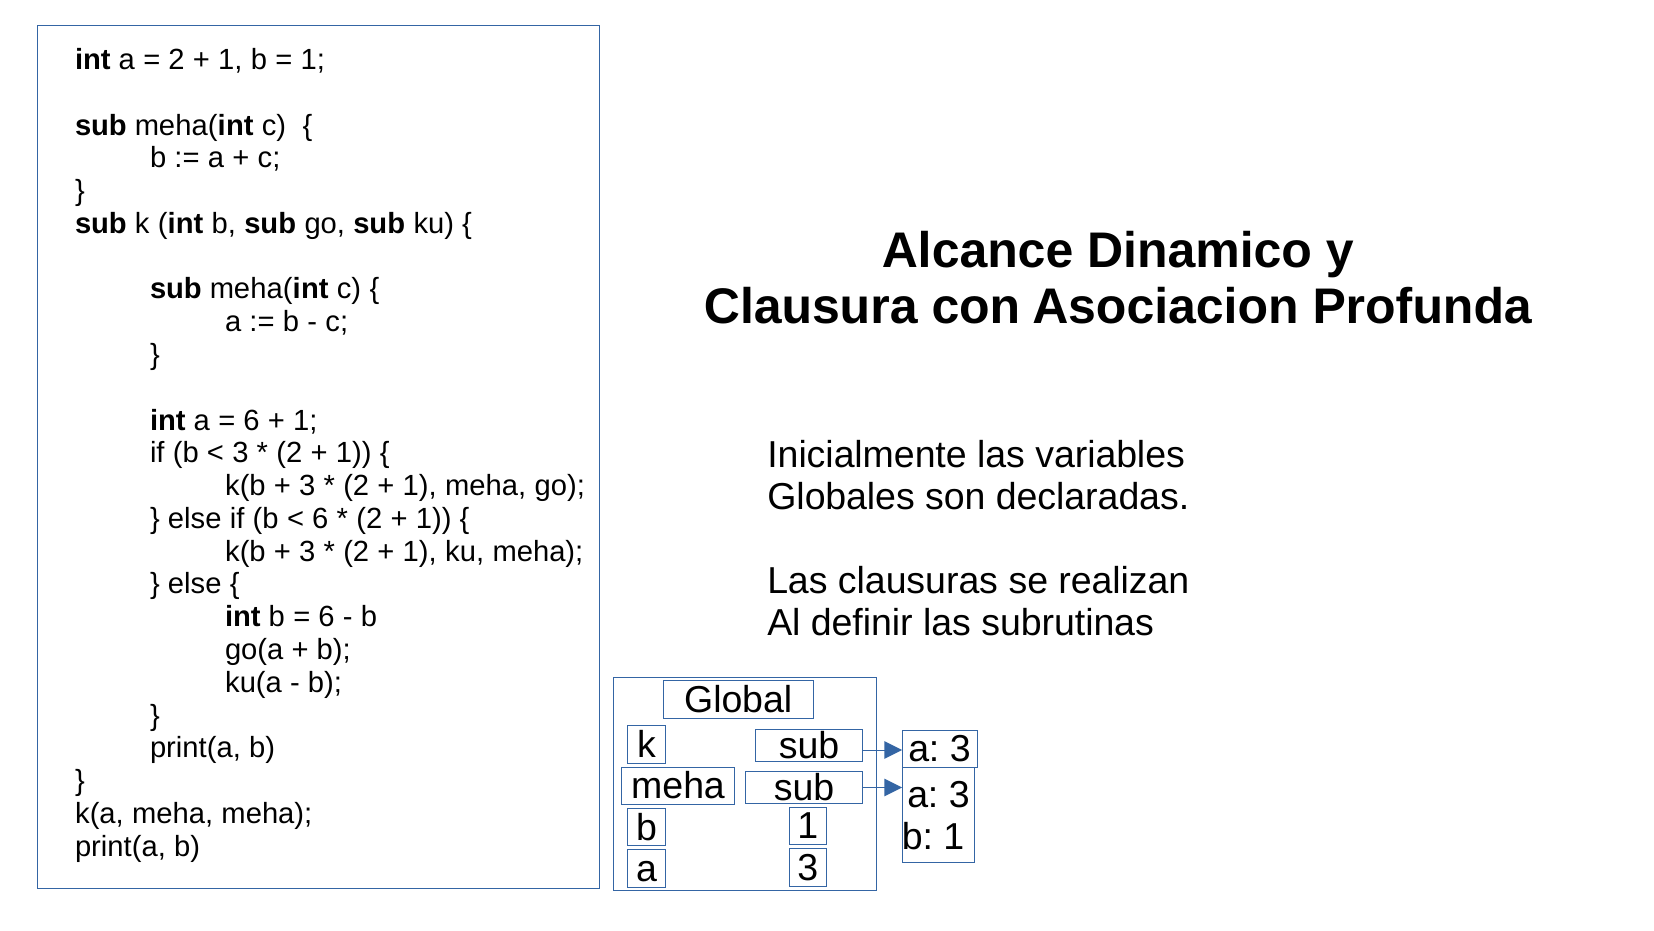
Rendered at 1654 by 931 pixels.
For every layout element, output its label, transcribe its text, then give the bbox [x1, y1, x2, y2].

text_box Alcance Dinamico y Clausura con Asociacion Profunda [689, 215, 1548, 342]
text_box a: 3 b: 1 [902, 767, 975, 863]
subtitle int a = 2 + 1, b = 1; sub meha(int c) { b := a + c; } sub k (int b, sub go, sub ku) { sub meha(int c) { a := b - c; } int a = 6 + 1; if (b < 3 * (2 + 1)) { k(b + 3 * (2 + 1), meha, go); } else if (b < 6 * (2 + 1)) { k(b + 3 * (2 + 1), ku, meha); } else { int b = 6 - b go(a + b); ku(a - b); } print(a, b) } k(a, meha, meha); print(a, b) [75, 43, 638, 863]
text_box sub [745, 771, 863, 804]
text_box a: 3 [902, 730, 978, 768]
text_box a [627, 849, 666, 888]
text_box sub [755, 729, 863, 762]
text_box b [627, 808, 666, 846]
text_box meha [621, 767, 735, 805]
text_box Global [663, 680, 814, 719]
text_box 3 [789, 848, 827, 887]
text_box k [627, 725, 666, 764]
text_box 1 [789, 807, 827, 845]
text_box Inicialmente las variables Globales son declaradas. Las clausuras se realizan Al definir las subrutinas [752, 426, 1215, 651]
